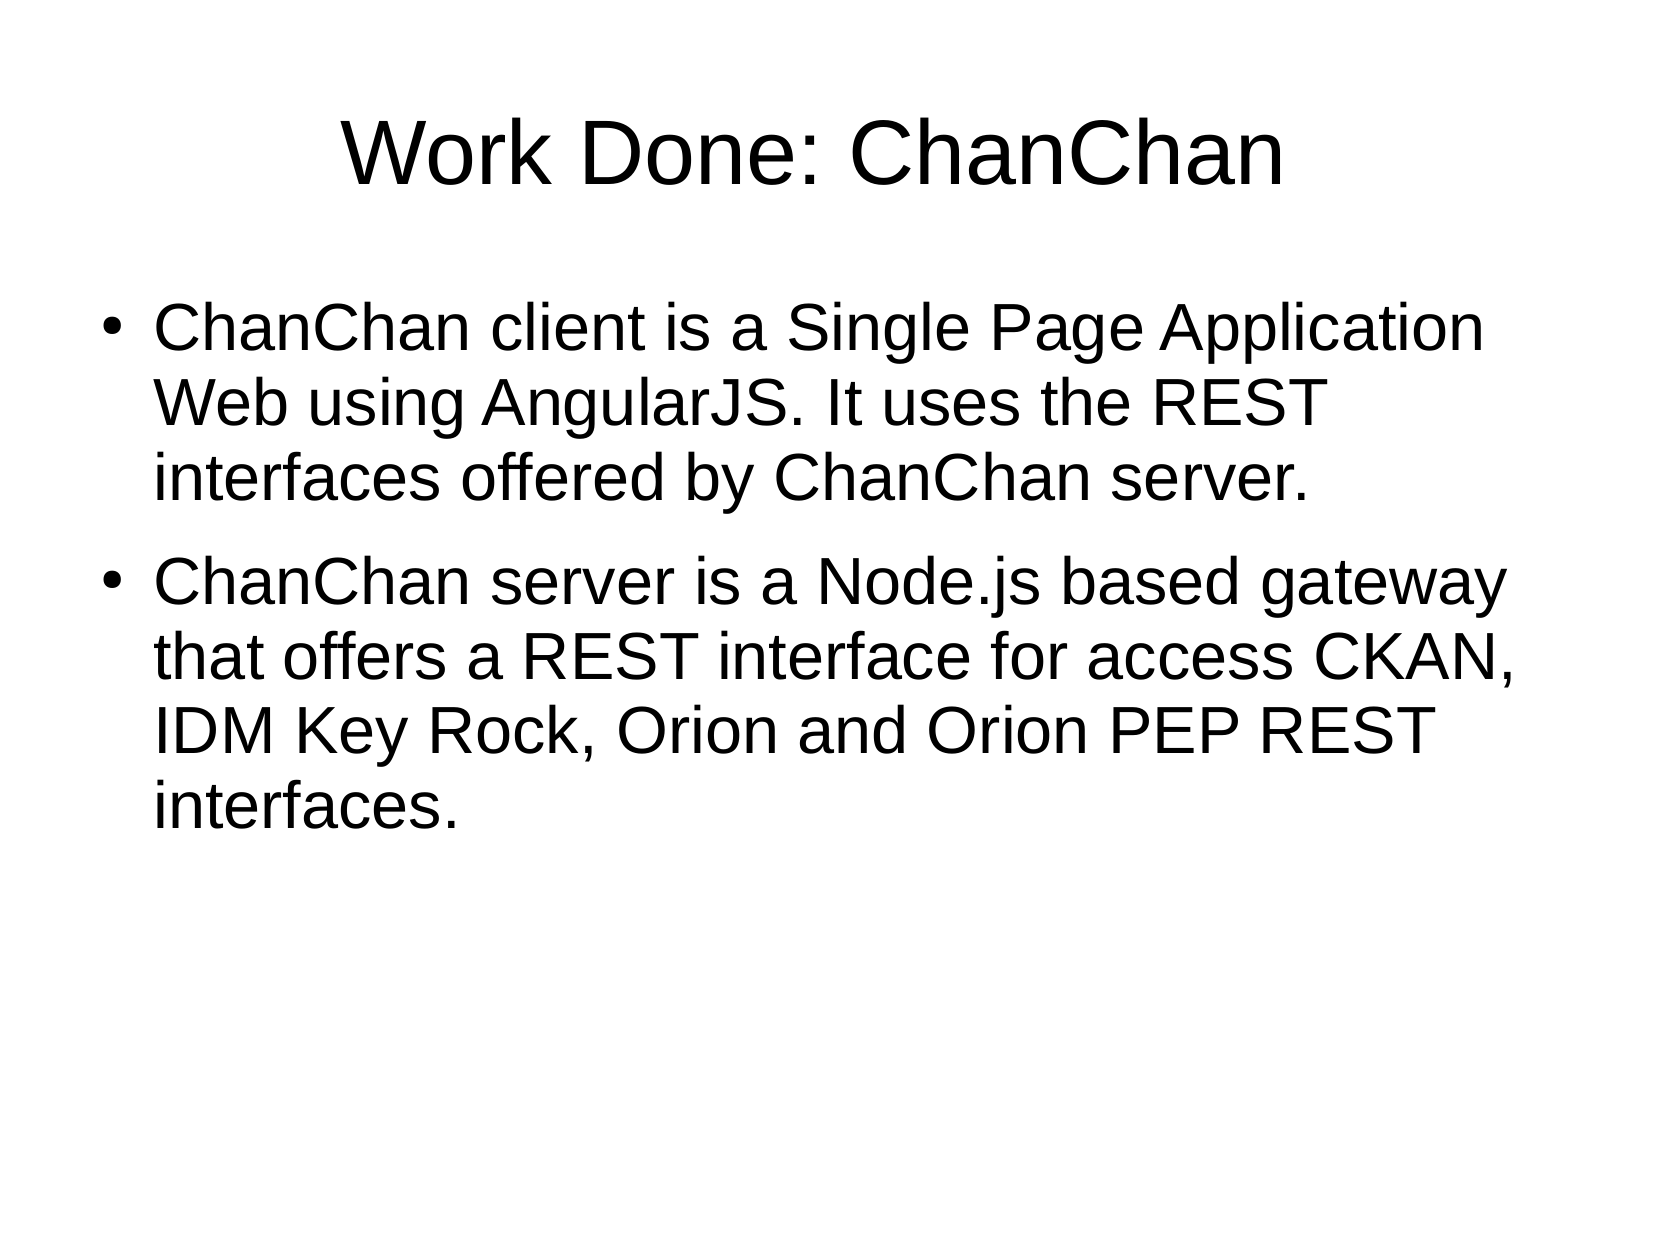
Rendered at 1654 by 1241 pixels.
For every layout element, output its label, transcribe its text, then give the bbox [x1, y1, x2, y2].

list ChanChan client is a Single Page Application Web using AngularJS. It uses the REST interfaces offered by ChanChan server. ChanChan server is a Node.js based gateway that offers a REST interface for access CKAN, IDM Key Rock, Orion and Orion PEP REST interfaces. [82, 290, 1571, 1010]
title Work Done: ChanChan [82, 49, 1571, 257]
